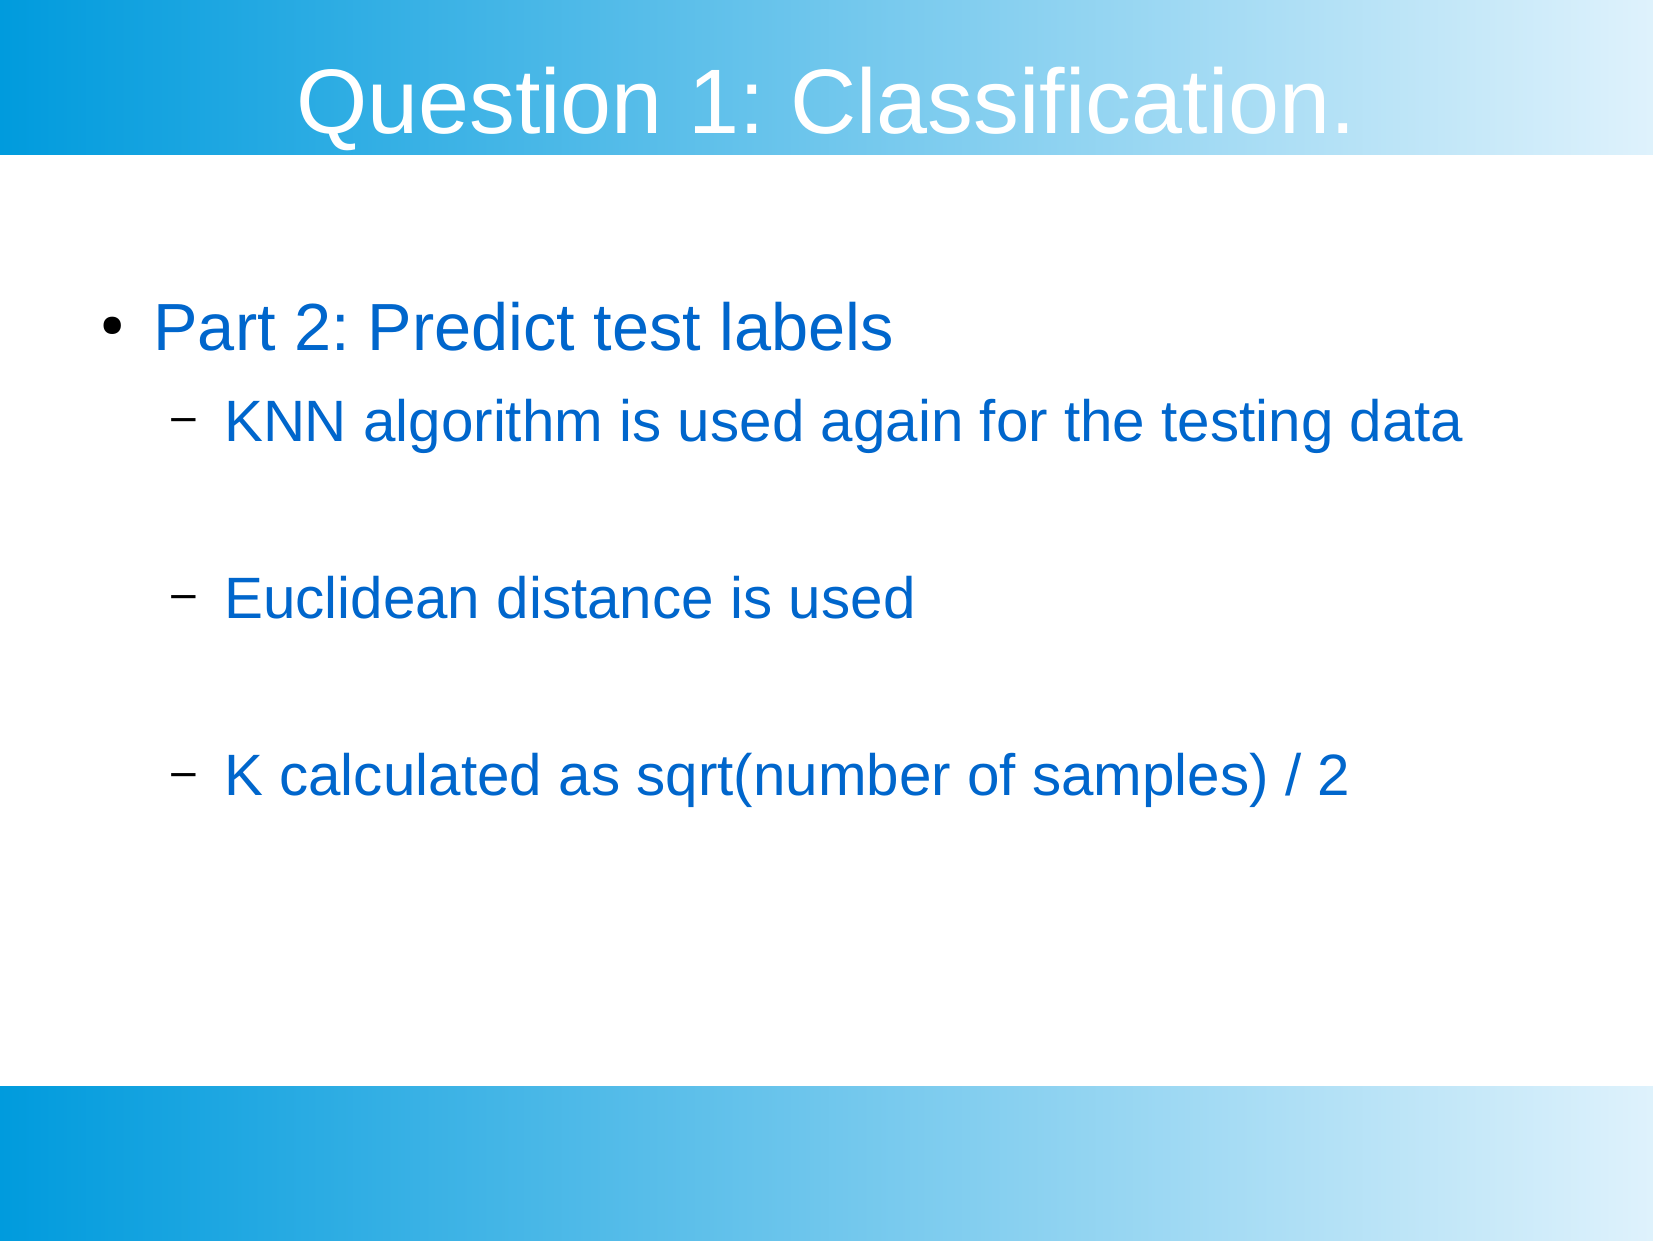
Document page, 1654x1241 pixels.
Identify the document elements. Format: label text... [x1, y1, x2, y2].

list Part 2: Predict test labels KNN algorithm is used again for the testing data Euclidean distance is used K calculated as sqrt(number of samples) / 2 [82, 290, 1571, 1010]
title Question 1: Classification. [82, 49, 1571, 155]
